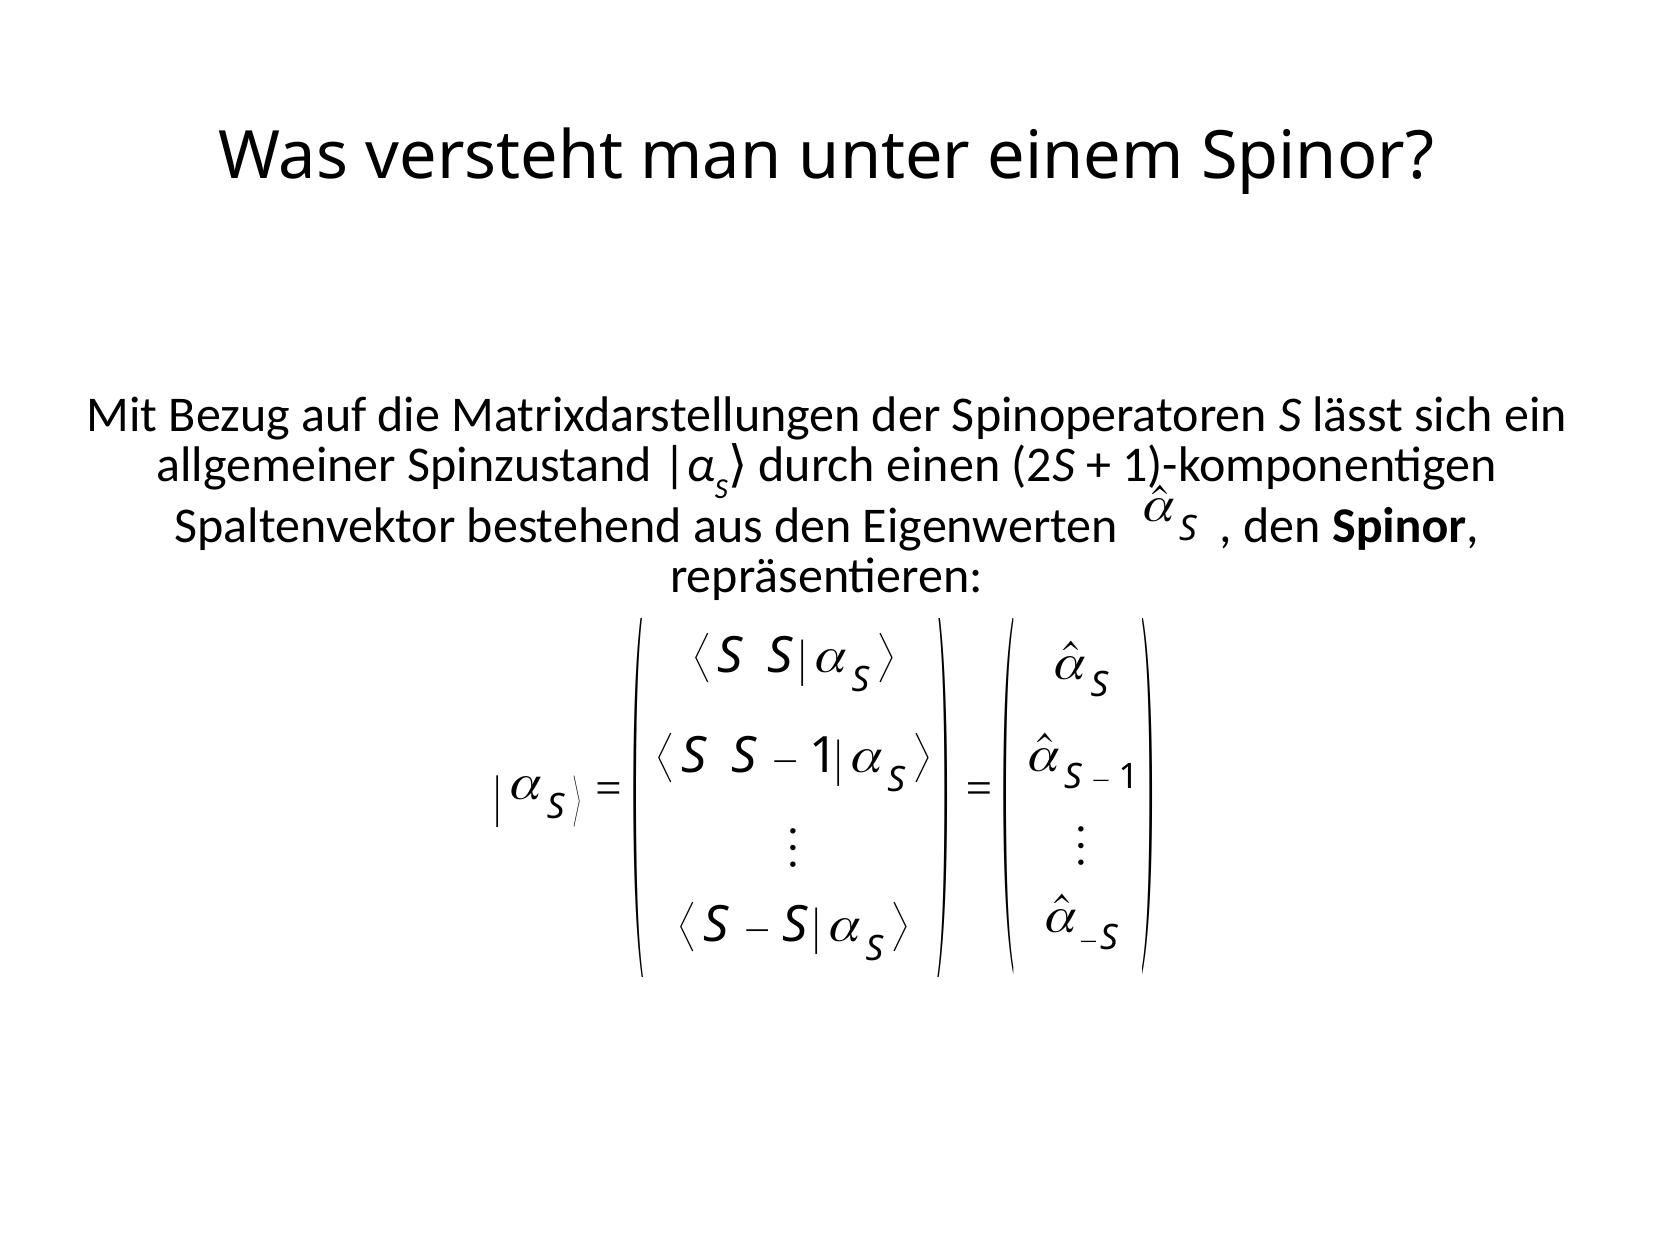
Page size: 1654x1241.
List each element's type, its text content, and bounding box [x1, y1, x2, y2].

title Was versteht man unter einem Spinor? [82, 49, 1571, 257]
subtitle Mit Bezug auf die Matrixdarstellungen der Spinoperatoren S lässt sich ein allgemeiner Spinzustand |αS⟩ durch einen (2S + 1)-komponentigen Spaltenvektor bestehend aus den Eigenwerten , den Spinor, repräsentieren: [82, 290, 1571, 1010]
chart [484, 618, 1170, 977]
chart [1133, 482, 1205, 551]
